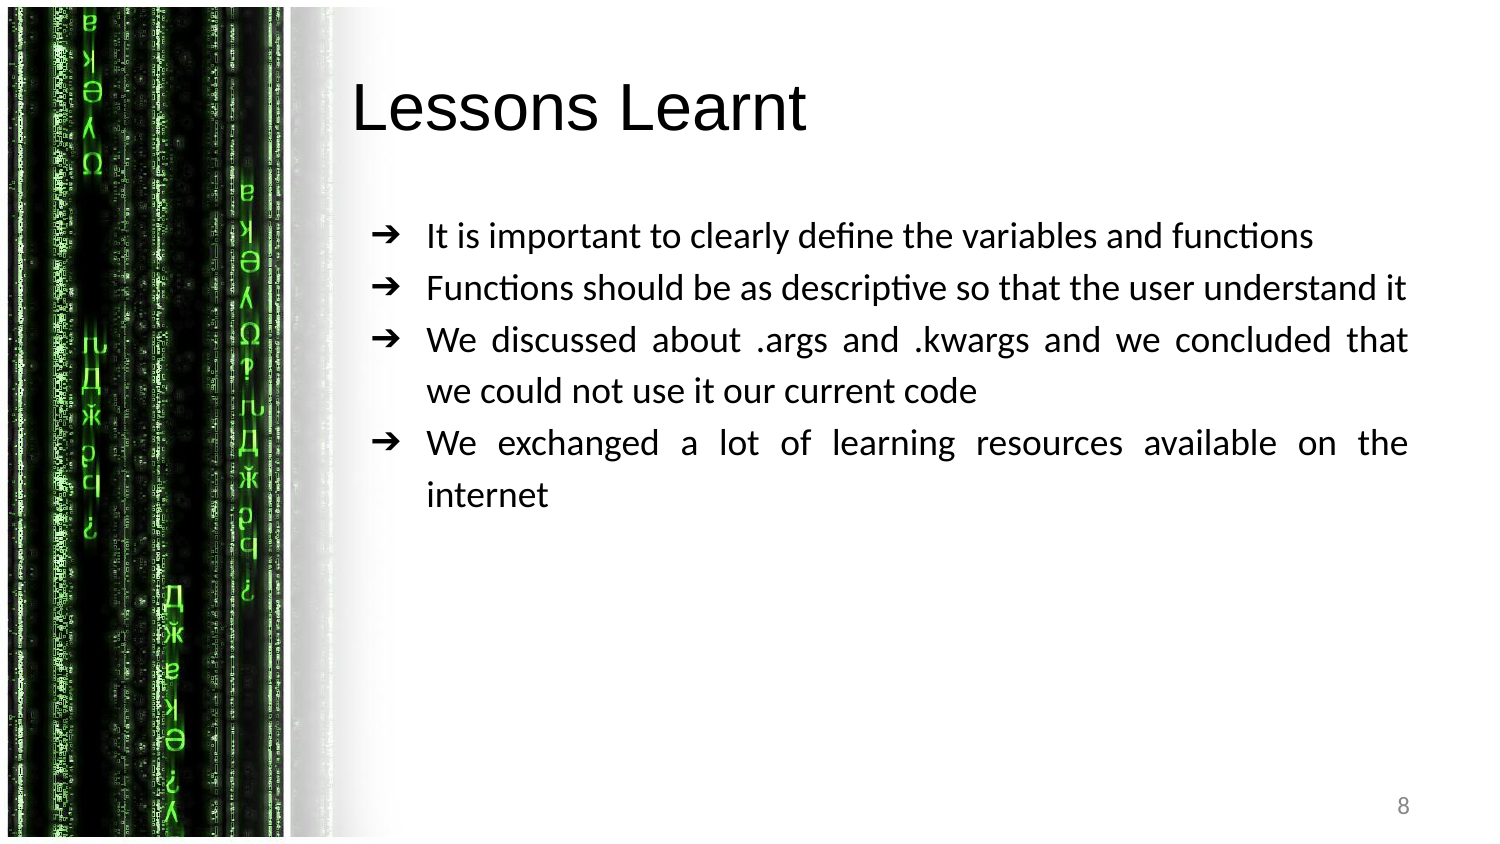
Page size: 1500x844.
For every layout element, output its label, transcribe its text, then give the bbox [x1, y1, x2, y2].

picture [0, 0, 1500, 844]
list It is important to clearly define the variables and functions Functions should be as descriptive so that the user understand it We discussed about .args and .kwargs and we concluded that we could not use it our current code We exchanged a lot of learning resources available on the internet [336, 196, 1425, 754]
slide_number <number> [1074, 782, 1425, 827]
title Lessons Learnt [336, 33, 1425, 175]
